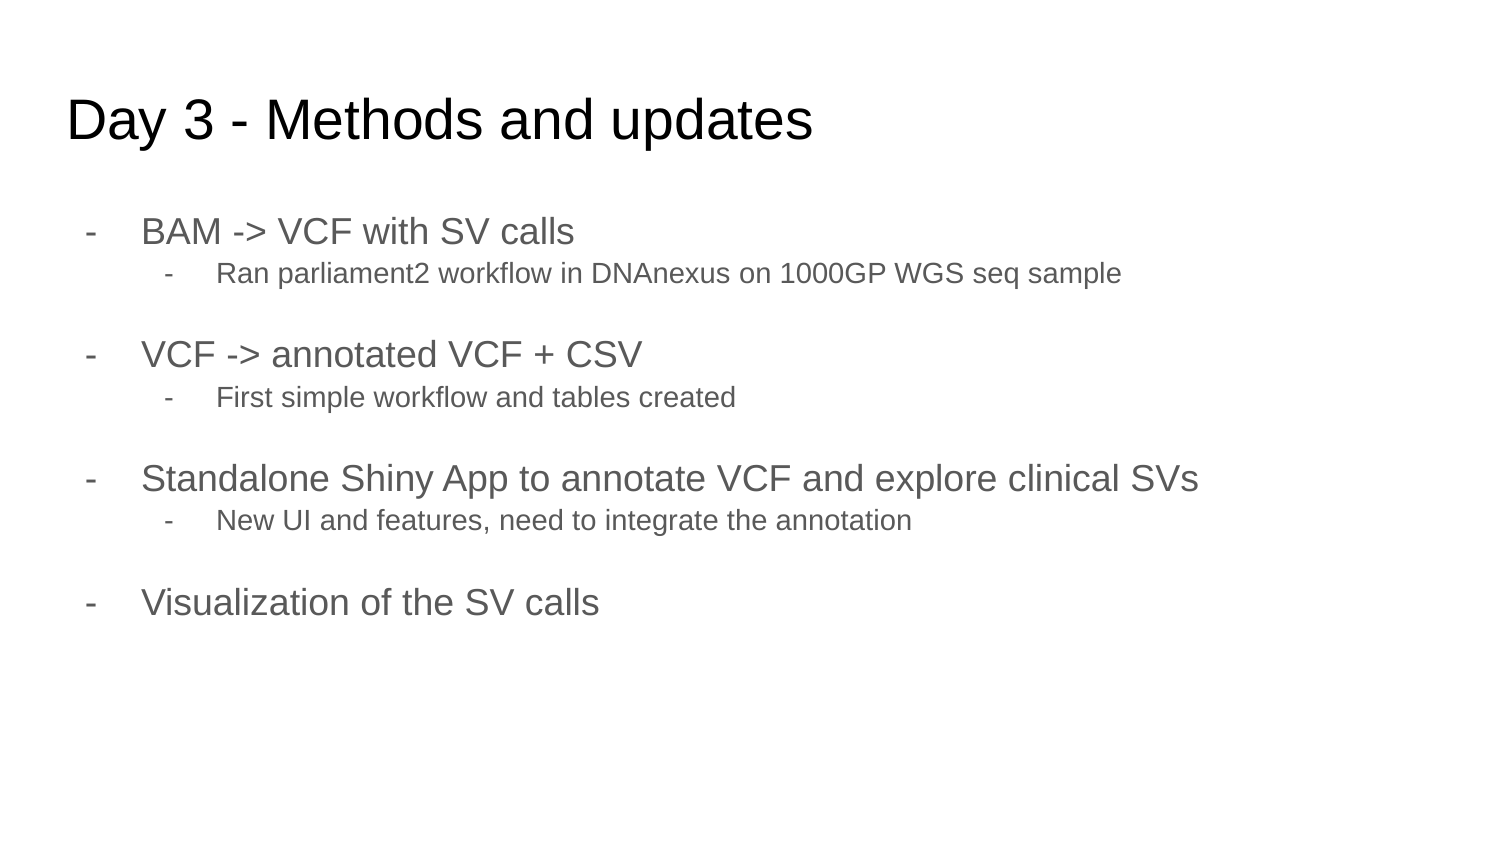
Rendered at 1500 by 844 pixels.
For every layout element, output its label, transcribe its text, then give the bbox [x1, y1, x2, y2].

list BAM -> VCF with SV calls Ran parliament2 workflow in DNAnexus on 1000GP WGS seq sample VCF -> annotated VCF + CSV First simple workflow and tables created Standalone Shiny App to annotate VCF and explore clinical SVs New UI and features, need to integrate the annotation Visualization of the SV calls [51, 189, 1449, 750]
title Day 3 - Methods and updates [51, 72, 1449, 167]
